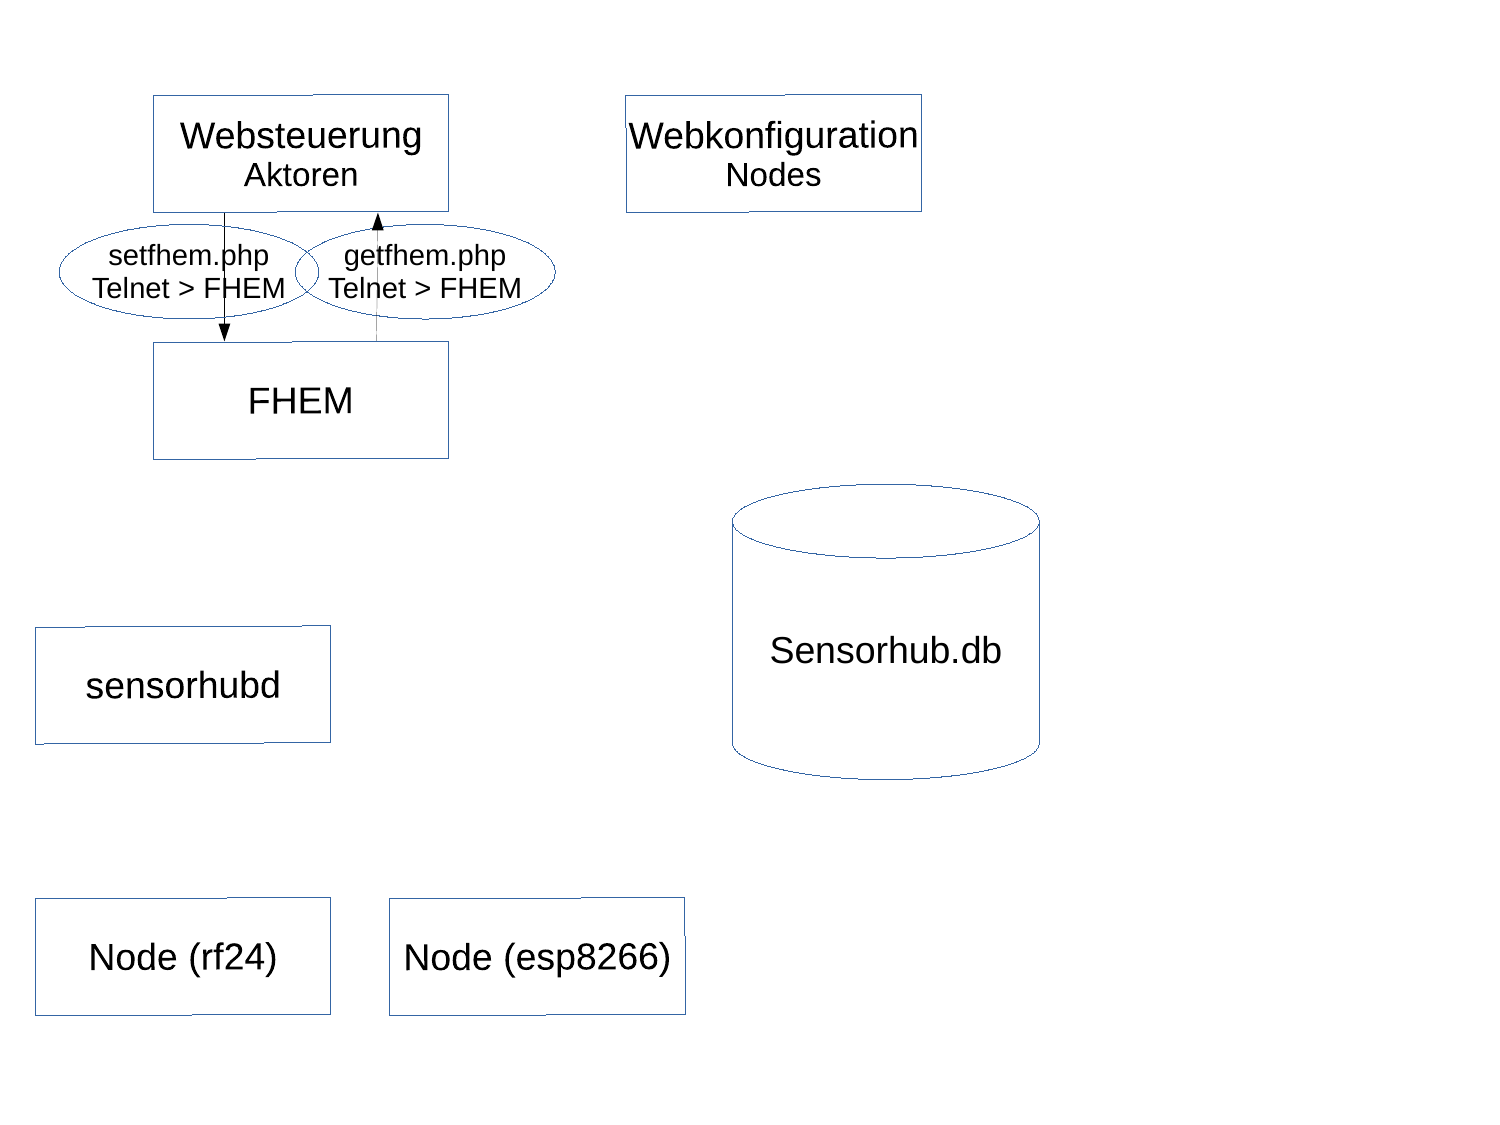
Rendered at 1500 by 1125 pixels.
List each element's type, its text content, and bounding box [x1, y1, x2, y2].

text_box Node (esp8266) [389, 897, 686, 1016]
text_box Node (rf24) [35, 897, 331, 1016]
text_box Webkonfiguration Nodes [625, 94, 922, 213]
text_box getfhem.php Telnet > FHEM [377, 224, 556, 320]
text_box FHEM [153, 341, 449, 460]
text_box Sensorhub.db [732, 524, 1040, 780]
text_box getfhem.php Telnet > FHEM [295, 228, 377, 316]
text_box sensorhubd [35, 625, 331, 745]
text_box setfhem.php Telnet > FHEM [59, 224, 307, 319]
text_box Websteuerung Aktoren [153, 94, 449, 213]
